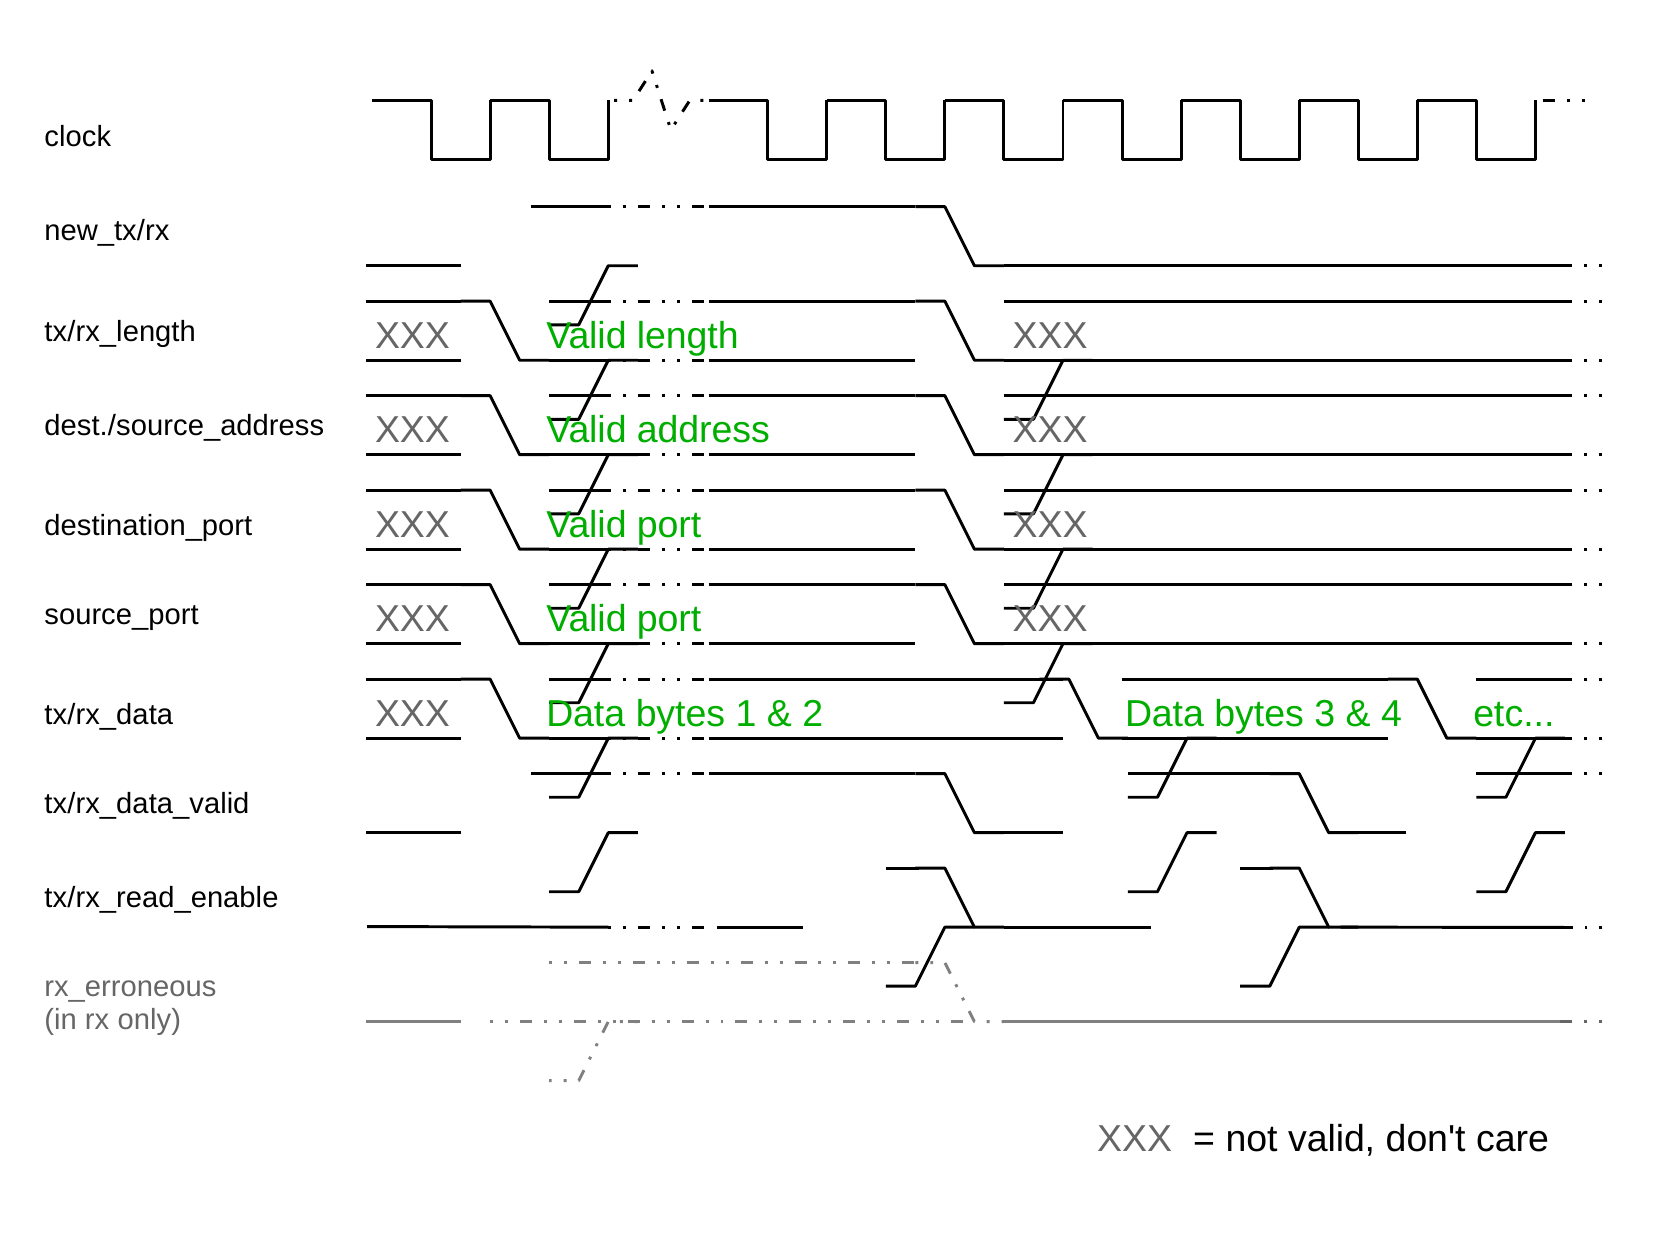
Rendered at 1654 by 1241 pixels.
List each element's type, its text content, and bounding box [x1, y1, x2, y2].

text_box etc... [1458, 685, 1595, 742]
text_box new_tx/rx [29, 206, 284, 255]
text_box Valid address [531, 401, 922, 459]
text_box tx/rx_read_enable [29, 874, 296, 922]
text_box XXX [998, 590, 1103, 648]
text_box XXX [998, 496, 1103, 553]
text_box dest./source_address [29, 401, 360, 450]
text_box source_port [29, 590, 284, 639]
text_box XXX [360, 590, 465, 648]
text_box Data bytes 3 & 4 [1110, 685, 1458, 742]
text_box clock [29, 112, 284, 160]
text_box XXX [998, 401, 1103, 459]
text_box rx_erroneous (in rx only) [29, 962, 284, 1043]
text_box XXX [360, 685, 465, 742]
text_box XXX [360, 307, 465, 364]
text_box destination_port [29, 501, 296, 550]
text_box Valid length [531, 307, 922, 364]
text_box tx/rx_data [29, 690, 284, 739]
text_box XXX [360, 401, 465, 459]
text_box Data bytes 1 & 2 [531, 685, 922, 742]
text_box Valid port [531, 496, 922, 553]
text_box XXX [998, 307, 1103, 364]
text_box tx/rx_length [29, 307, 284, 355]
text_box XXX [360, 496, 465, 553]
text_box Valid port [531, 590, 922, 648]
text_box XXX = not valid, don't care [1082, 1110, 1564, 1168]
text_box tx/rx_data_valid [29, 779, 284, 828]
